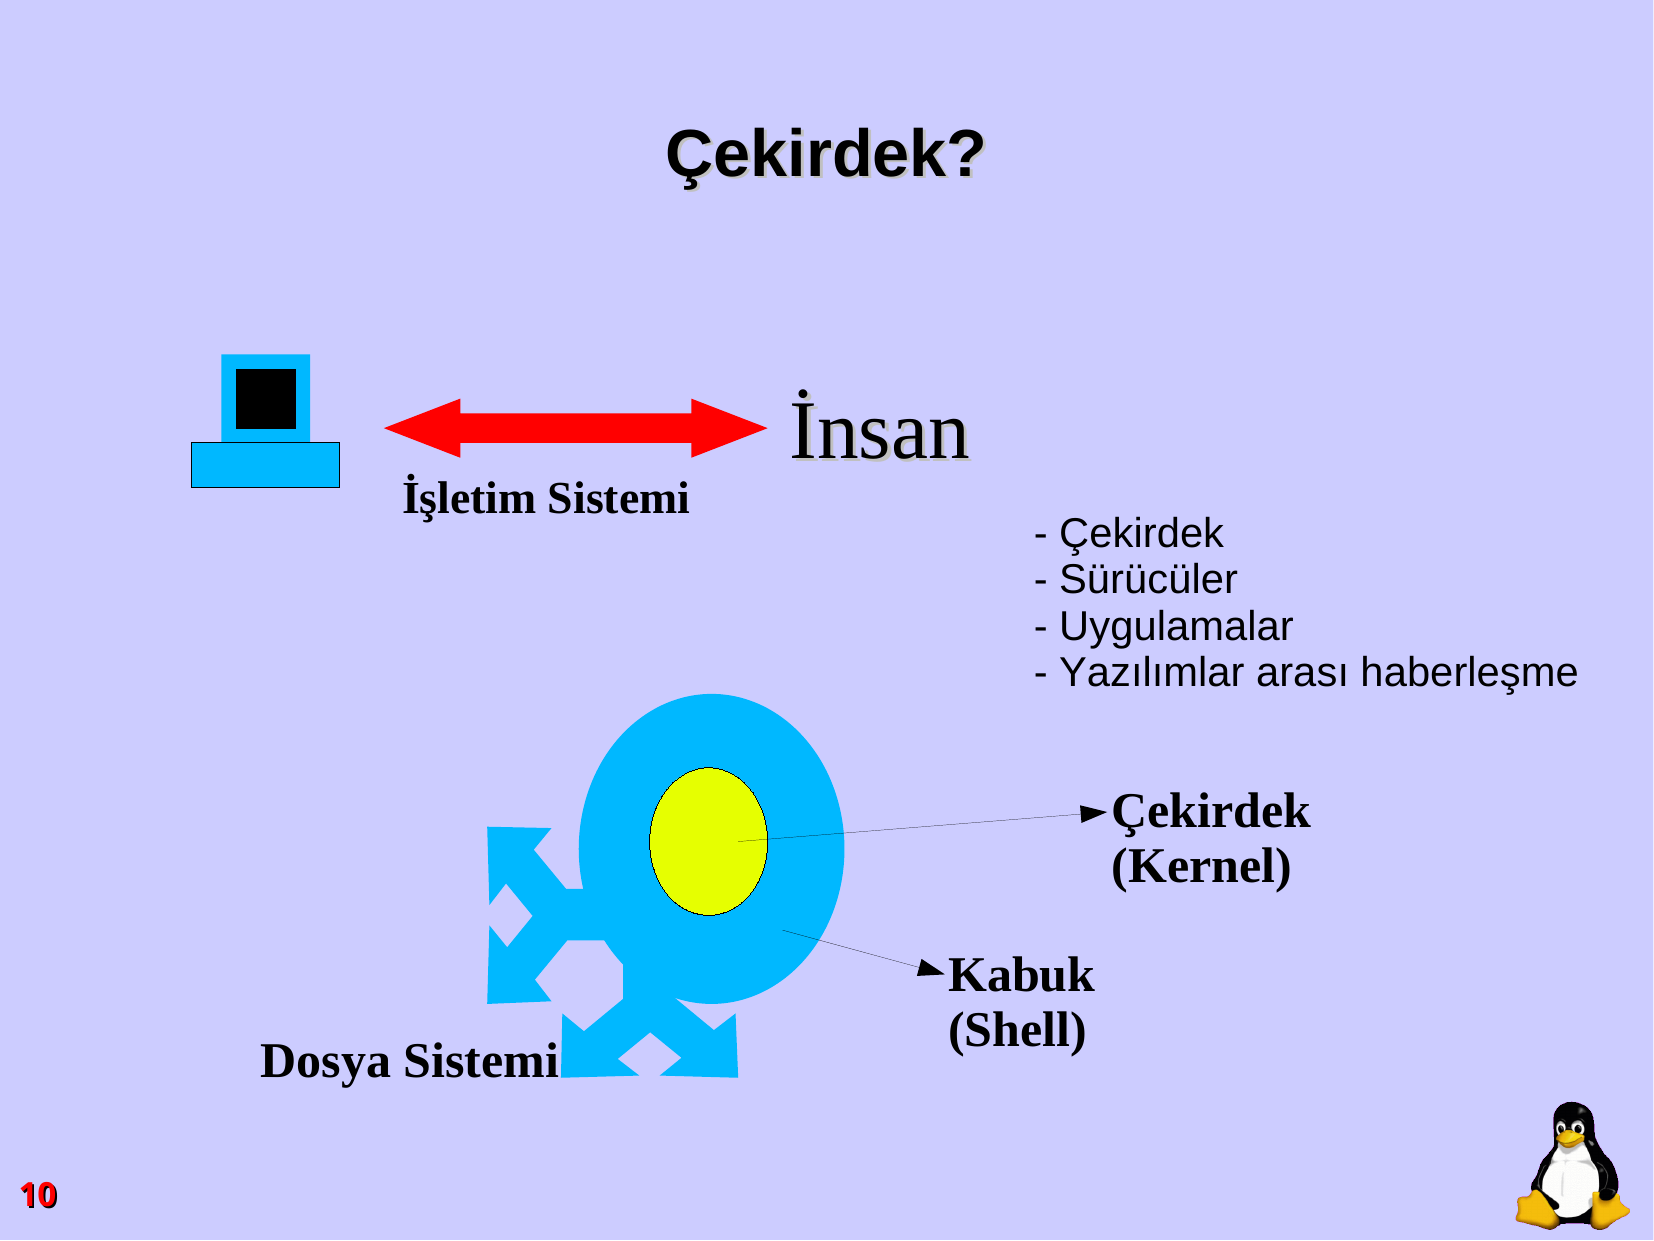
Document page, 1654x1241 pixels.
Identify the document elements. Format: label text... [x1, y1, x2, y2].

text_box Kabuk (Shell) [948, 947, 1096, 1078]
text_box İnsan [789, 383, 971, 485]
text_box Çekirdek (Kernel) [1111, 782, 1312, 914]
title Çekirdek? [82, 49, 1571, 257]
text_box [191, 354, 340, 488]
picture [1504, 1086, 1654, 1241]
text_box [487, 693, 845, 1078]
text_box - Çekirdek - Sürücüler - Uygulamalar - Yazılımlar arası haberleşme [1033, 509, 1609, 752]
text_box Dosya Sistemi [260, 1033, 560, 1099]
text_box [383, 398, 768, 458]
text_box İşletim Sistemi [402, 472, 691, 533]
